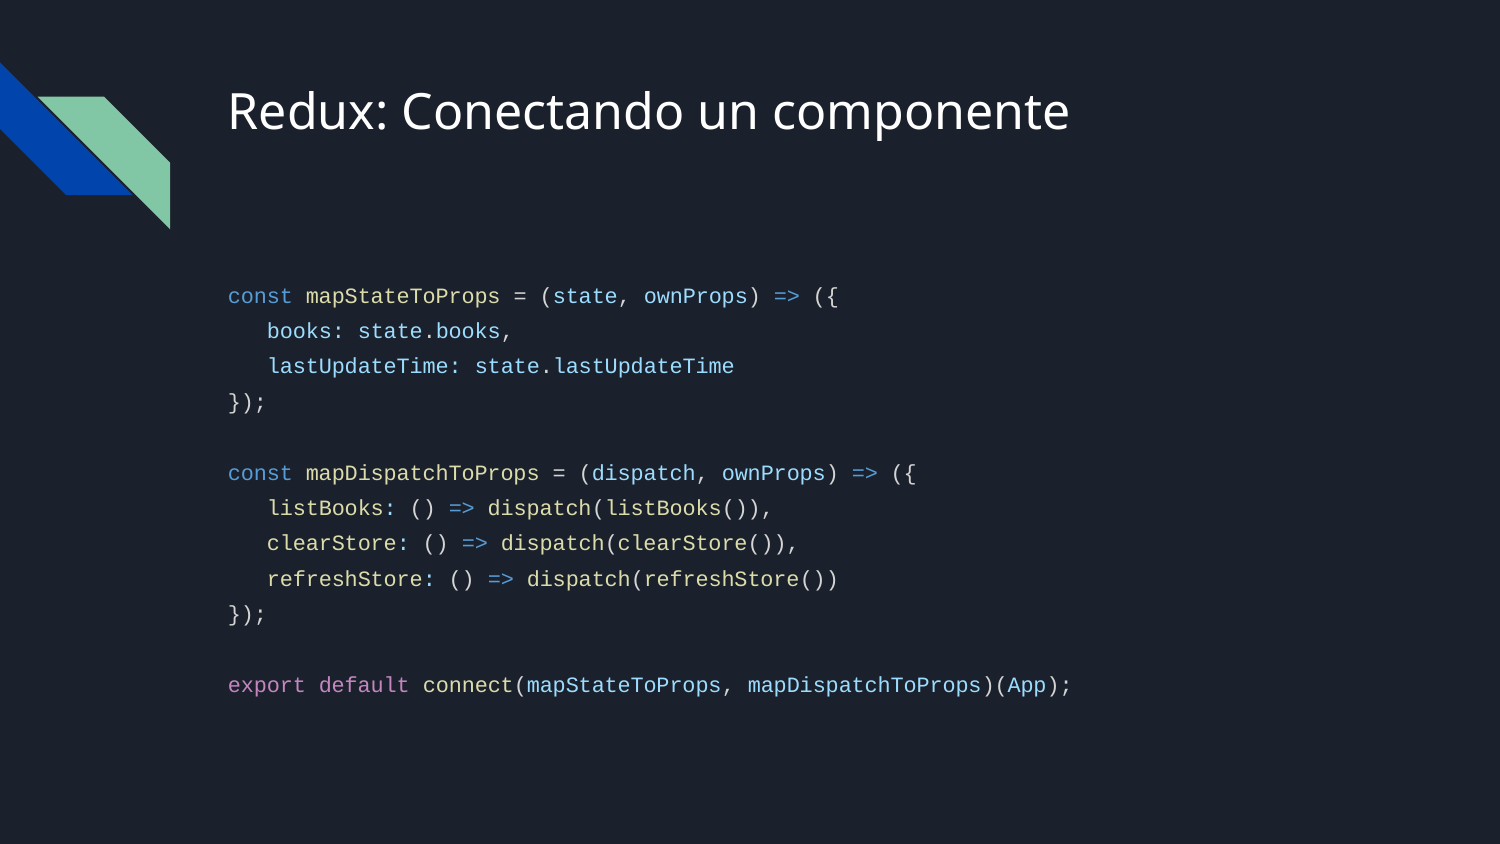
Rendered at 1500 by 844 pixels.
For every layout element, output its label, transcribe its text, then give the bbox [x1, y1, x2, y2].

list const mapStateToProps = (state, ownProps) => ({ books: state.books, lastUpdateTime: state.lastUpdateTime }); const mapDispatchToProps = (dispatch, ownProps) => ({ listBooks: () => dispatch(listBooks()), clearStore: () => dispatch(clearStore()), refreshStore: () => dispatch(refreshStore()) }); export default connect(mapStateToProps, mapDispatchToProps)(App); [212, 257, 1368, 735]
title Redux: Conectando un componente [212, 64, 1368, 215]
